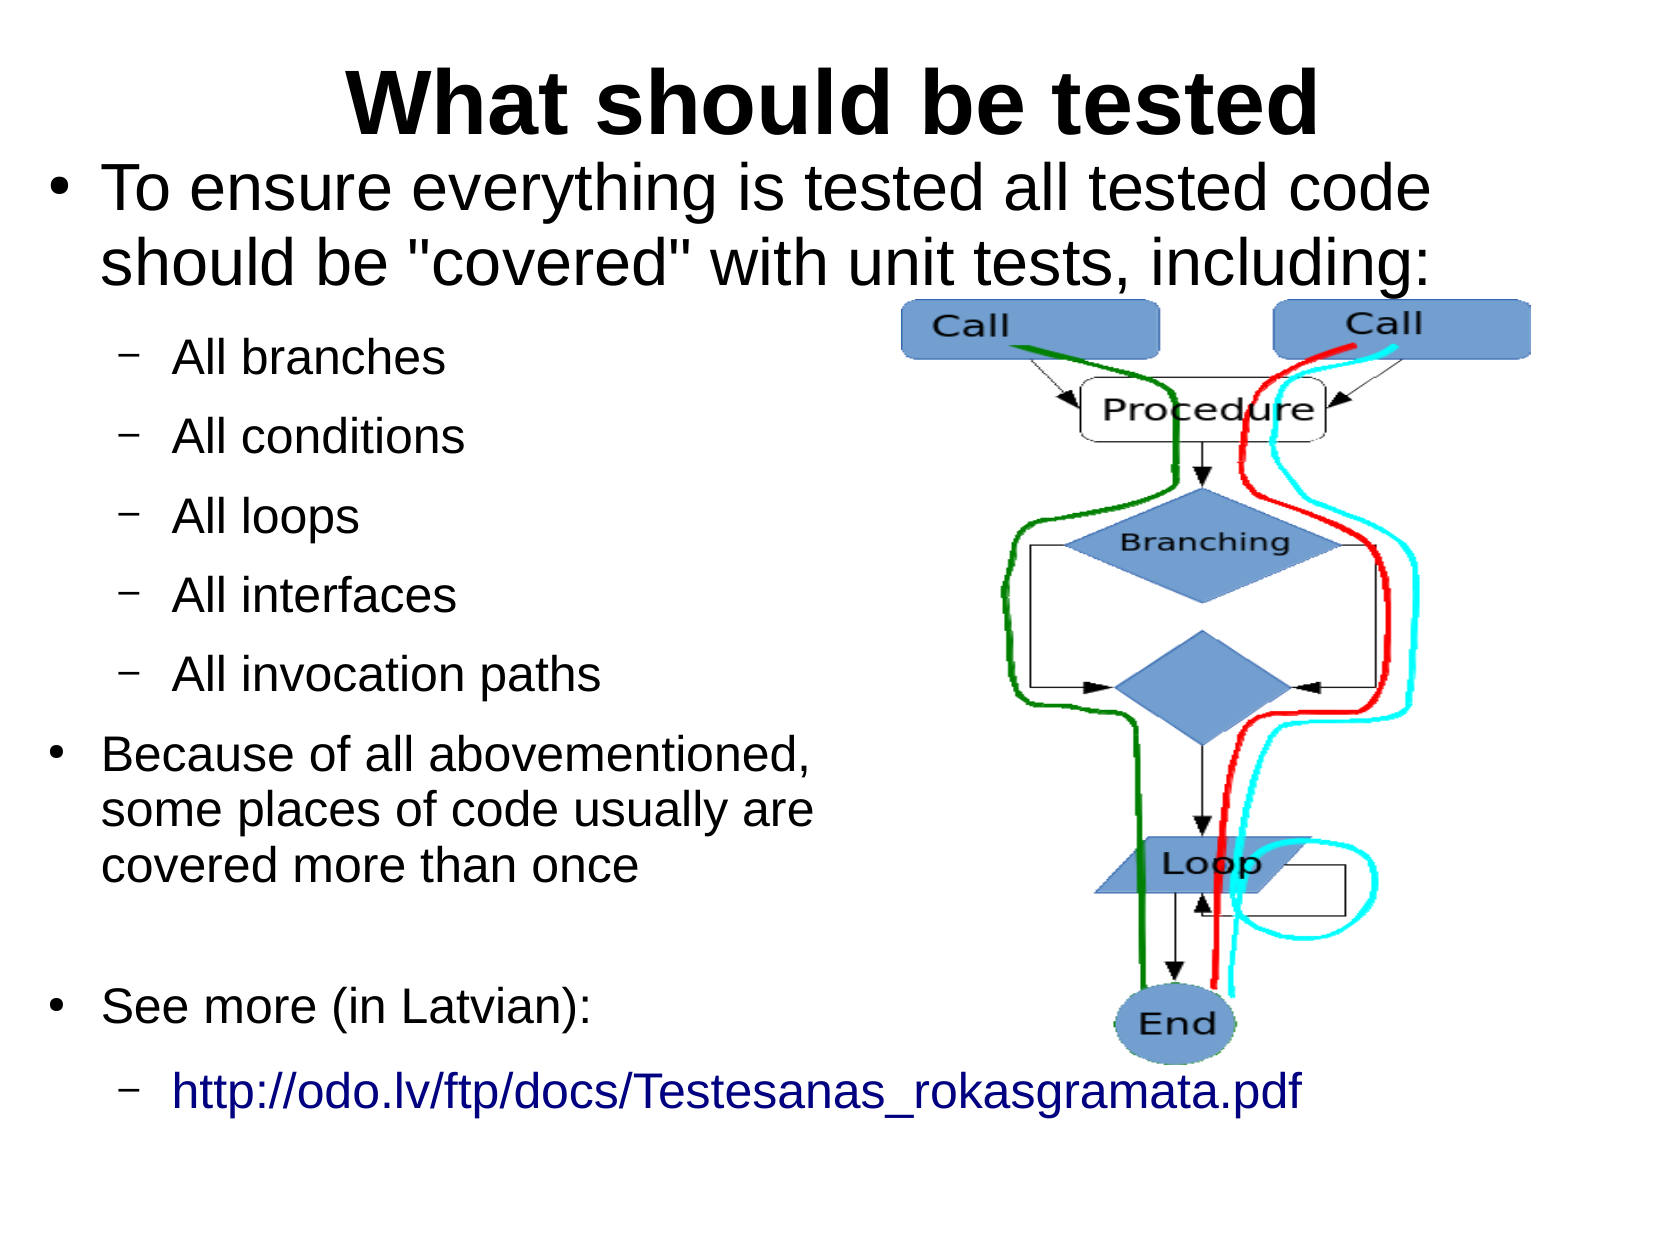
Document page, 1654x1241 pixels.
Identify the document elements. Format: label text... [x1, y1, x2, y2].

list To ensure everything is tested all tested code should be "covered" with unit tests, including: All branches All conditions All loops All interfaces All invocation paths Because of all abovementioned, some places of code usually are covered more than once See more (in Latvian): http://odo.lv/ftp/docs/Testesanas_rokasgramata.pdf [29, 150, 1486, 1216]
picture [901, 299, 1531, 1065]
title What should be tested [90, 30, 1579, 176]
